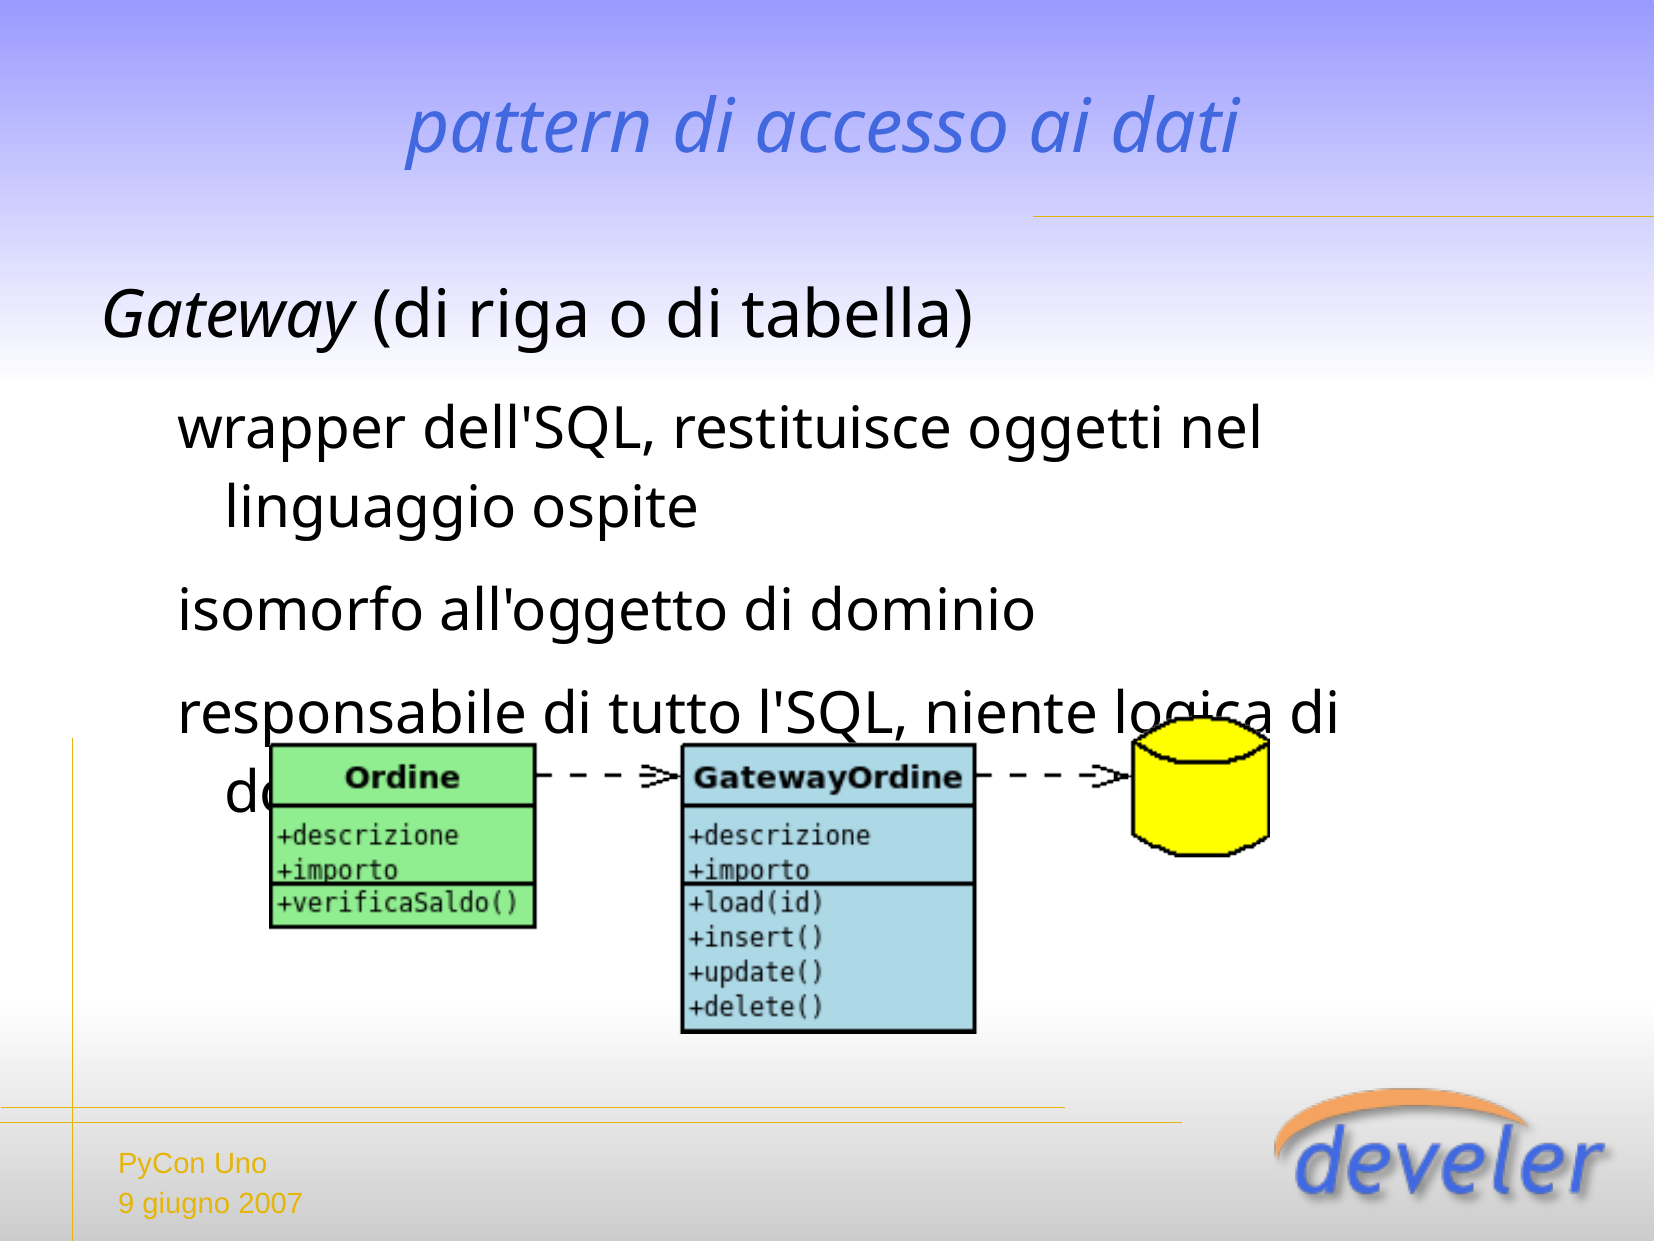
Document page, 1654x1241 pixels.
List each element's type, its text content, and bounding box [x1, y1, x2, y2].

list Gateway (di riga o di tabella) wrapper dell'SQL, restituisce oggetti nel linguaggio ospite isomorfo all'oggetto di dominio responsabile di tutto l'SQL, niente logica di dominio [82, 265, 1571, 1093]
title pattern di accesso ai dati [82, 29, 1565, 217]
picture [1269, 1083, 1622, 1211]
picture [269, 715, 1270, 1034]
